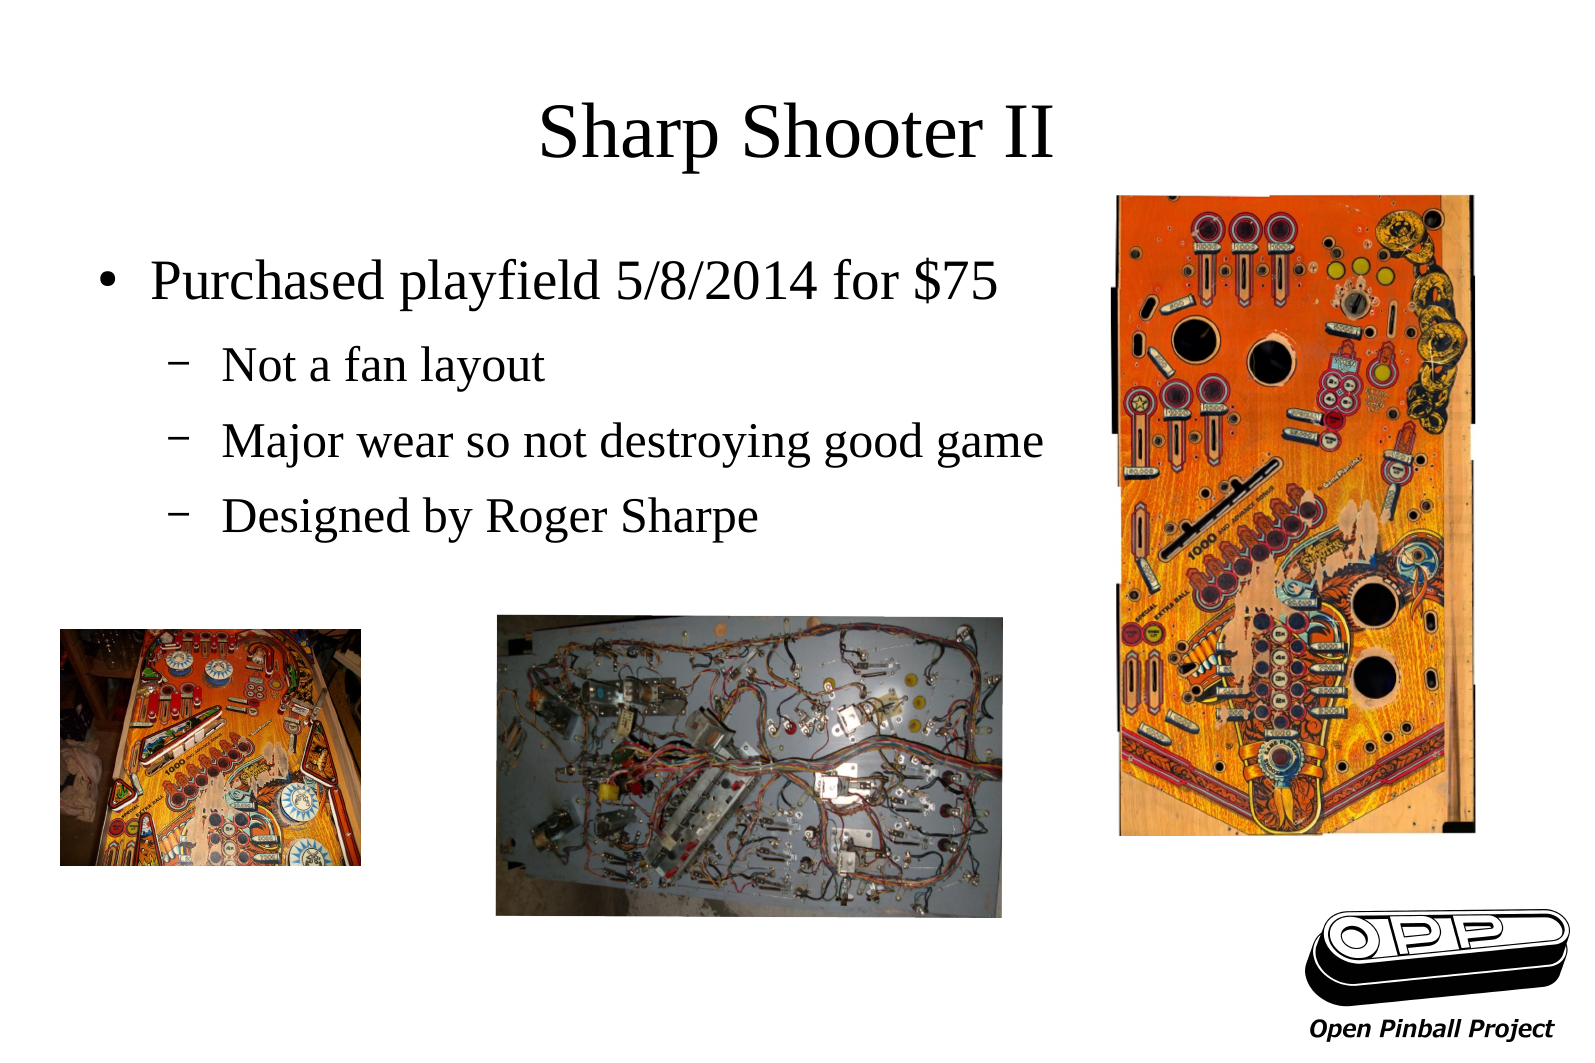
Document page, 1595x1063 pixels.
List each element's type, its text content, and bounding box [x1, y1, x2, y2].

list Purchased playfield 5/8/2014 for $75 Not a fan layout Major wear so not destroying good game Designed by Roger Sharpe [79, 248, 1515, 951]
picture [495, 615, 1003, 918]
picture [1110, 195, 1476, 836]
title Sharp Shooter II [79, 42, 1515, 220]
picture [1305, 909, 1570, 1042]
picture [60, 629, 361, 866]
